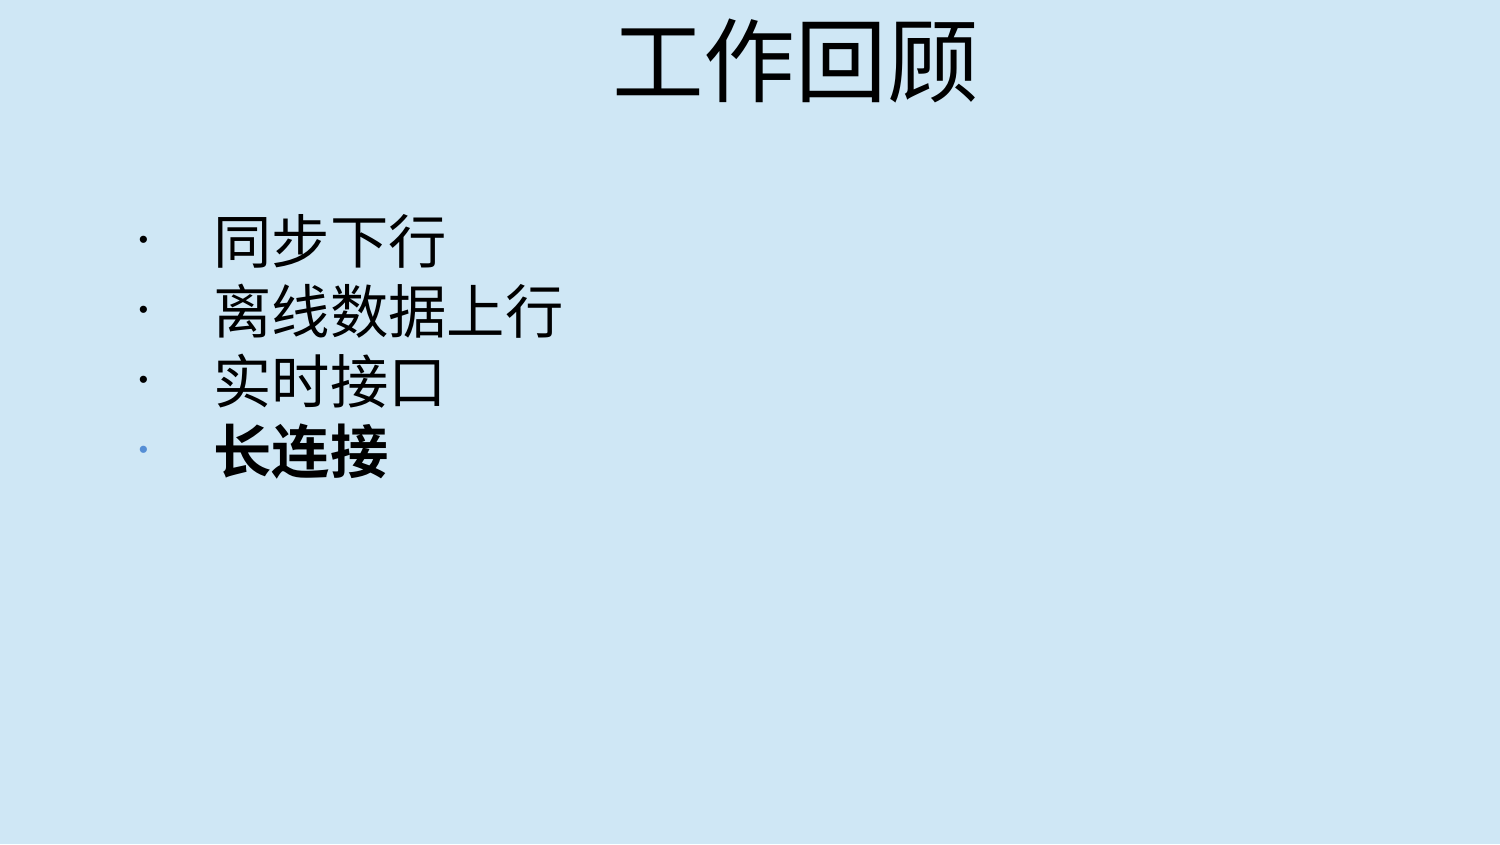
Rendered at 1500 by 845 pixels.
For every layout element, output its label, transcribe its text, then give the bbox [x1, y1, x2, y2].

title 工作回顾 [120, 0, 1471, 138]
text_box 同步下行 离线数据上行 实时接口 长连接 [123, 197, 1105, 563]
